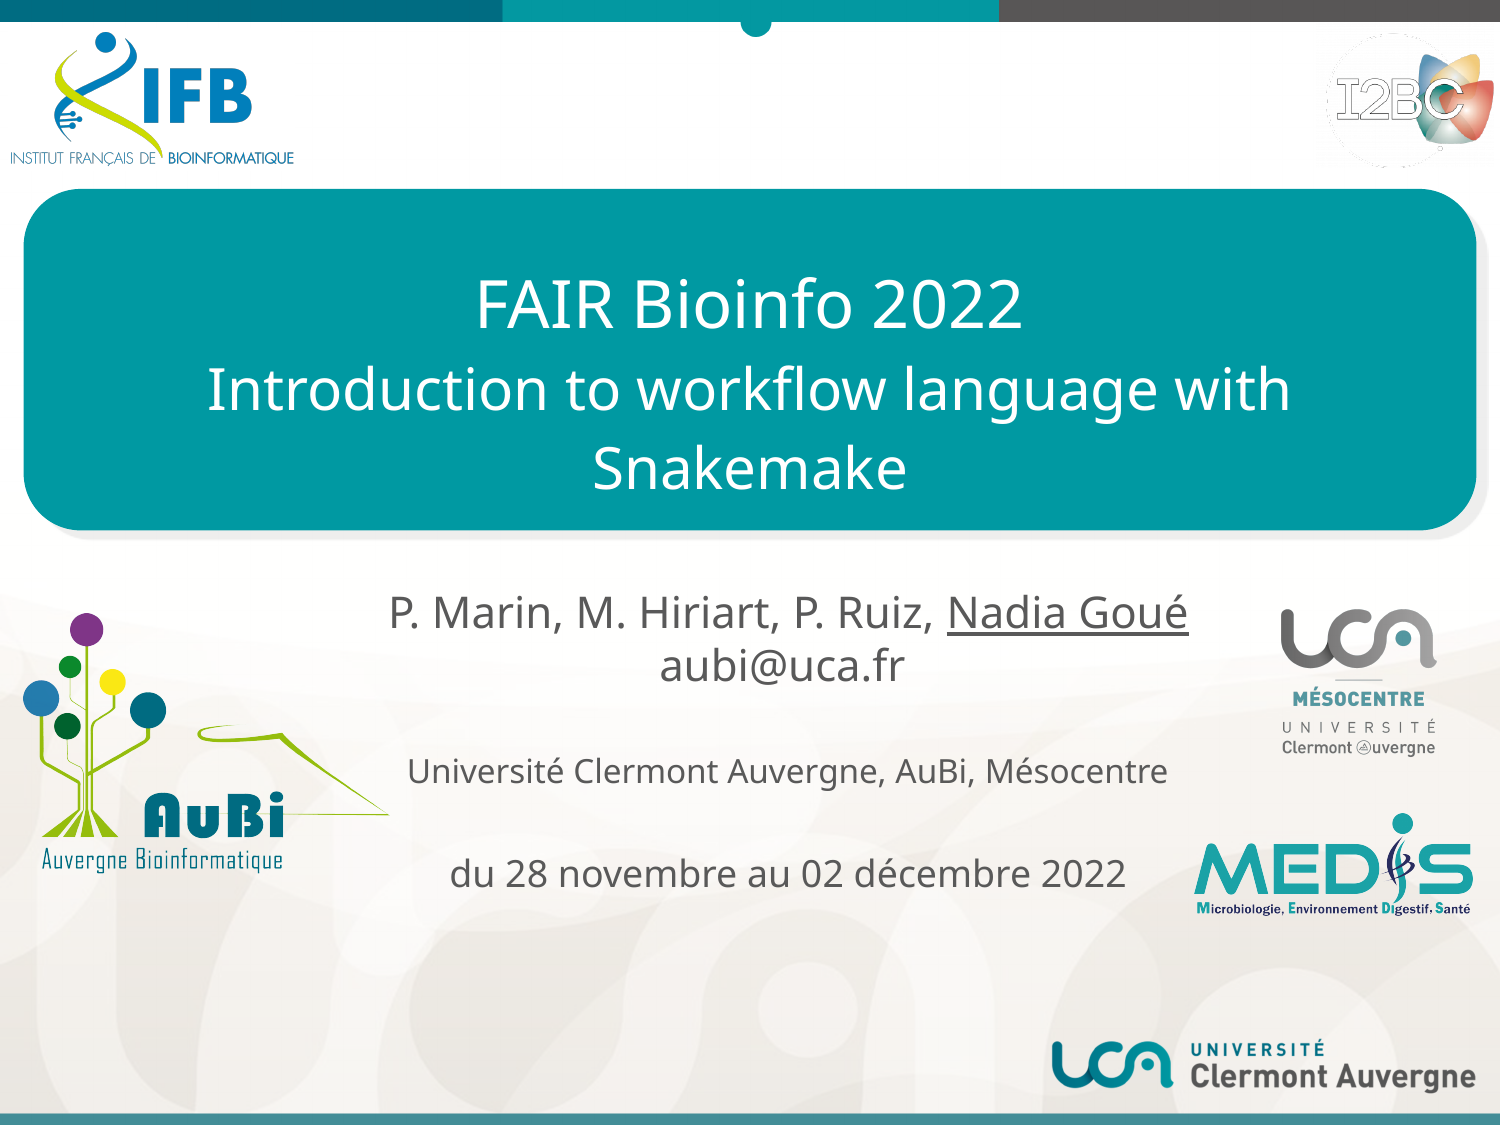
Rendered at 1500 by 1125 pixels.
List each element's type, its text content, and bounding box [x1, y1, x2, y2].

text_box FAIR Bioinfo 2022 Introduction to workflow language with Snakemake [23, 188, 1477, 531]
picture [0, 0, 1500, 1125]
text_box P. Marin, M. Hiriart, P. Ruiz, Nadia Goué aubi@uca.fr Université Clermont Auvergne, AuBi, Mésocentre du 28 novembre au 02 décembre 2022 [177, 577, 1400, 963]
